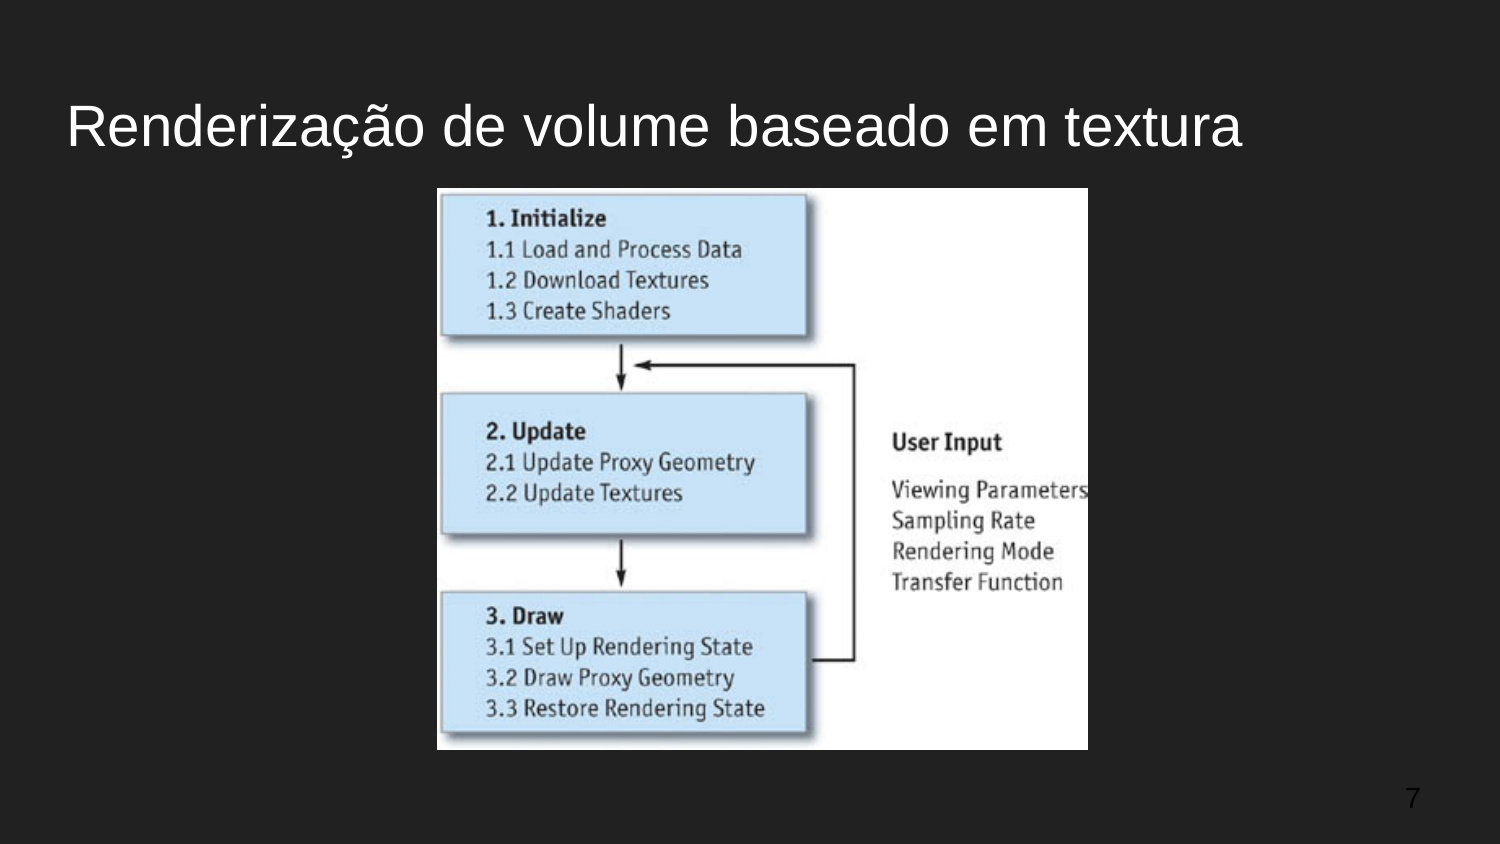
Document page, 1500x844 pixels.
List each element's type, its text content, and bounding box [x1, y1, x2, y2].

slide_number <number> [1389, 764, 1480, 830]
picture [437, 188, 1088, 750]
title Renderização de volume baseado em textura [51, 72, 1449, 167]
